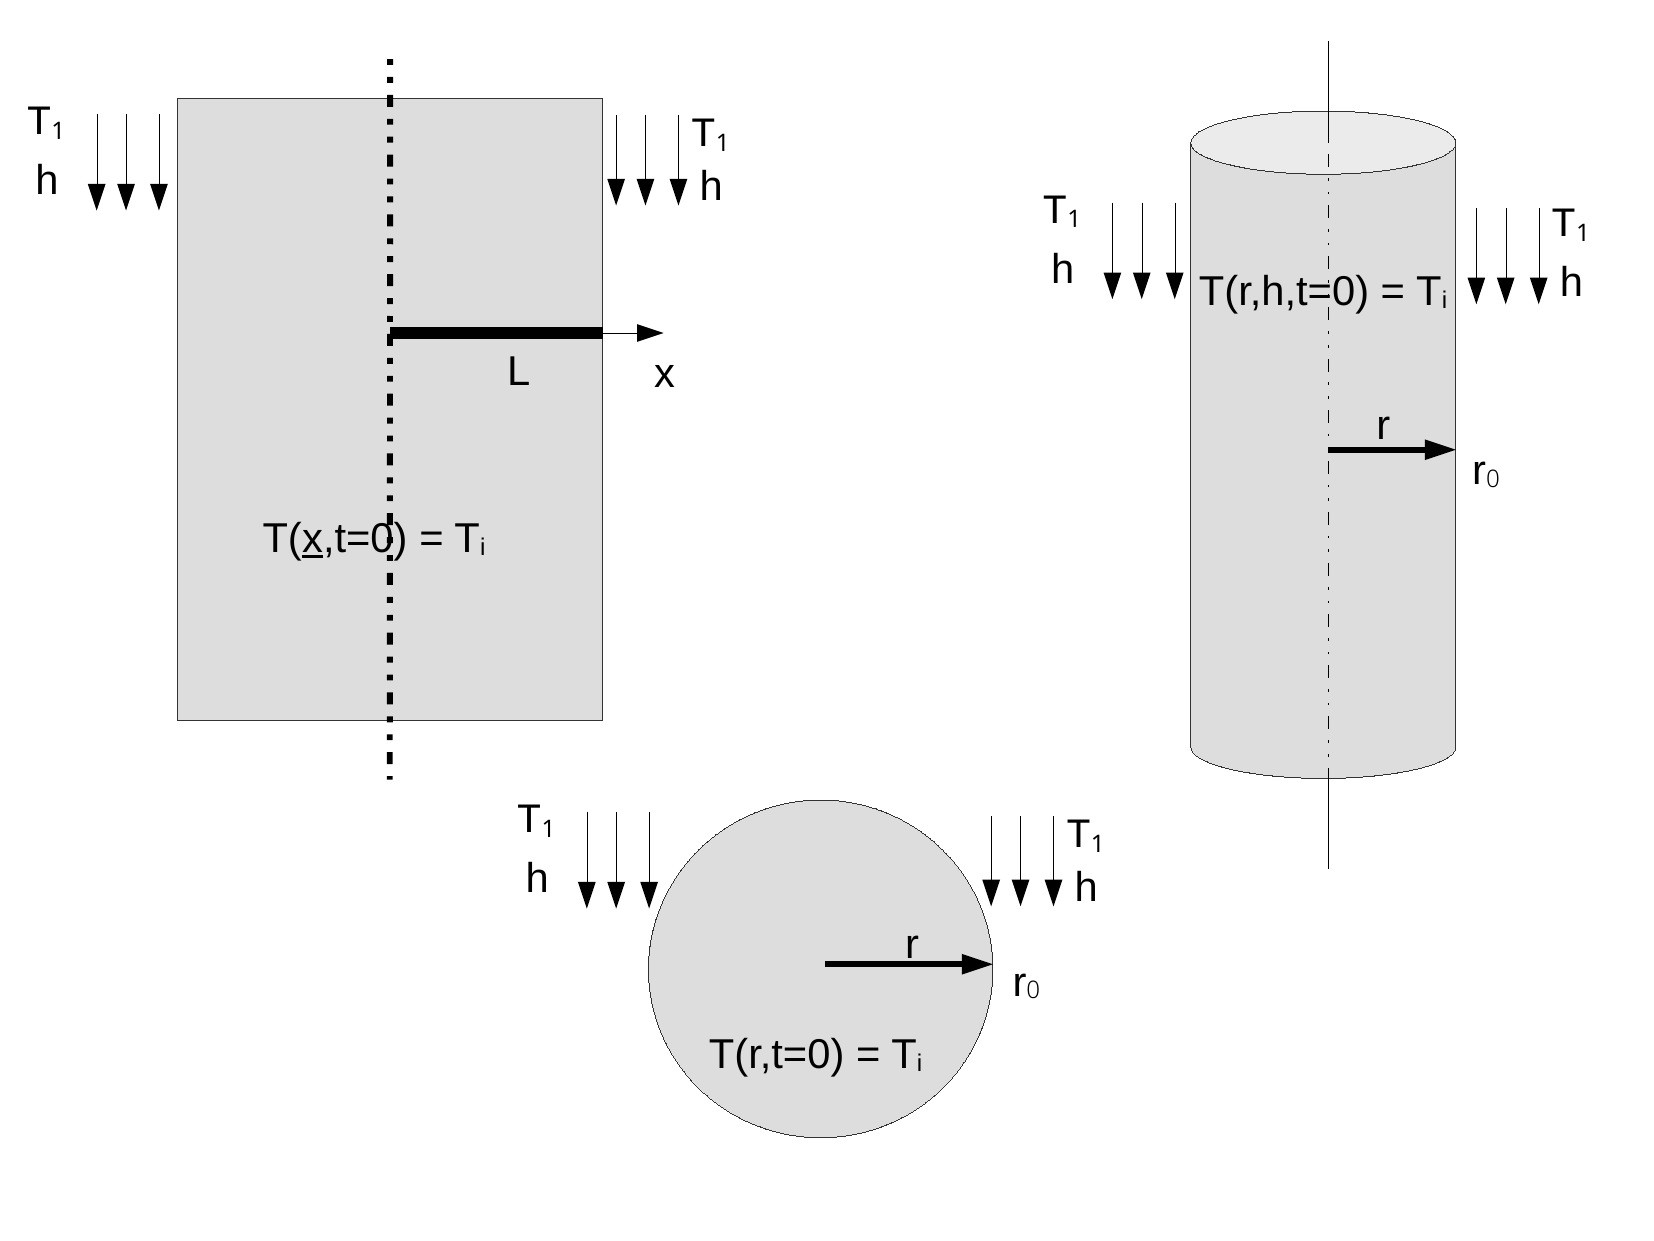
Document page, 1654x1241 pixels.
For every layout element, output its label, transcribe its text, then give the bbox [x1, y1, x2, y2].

text_box [648, 800, 993, 1084]
text_box T1 [1536, 184, 1640, 275]
text_box h [1036, 238, 1099, 301]
text_box h [1059, 856, 1123, 919]
text_box T(x,t=0) = Ti [247, 507, 567, 584]
text_box h [510, 847, 574, 910]
text_box T1 [11, 82, 116, 174]
text_box [177, 98, 603, 721]
text_box h [1545, 251, 1608, 313]
text_box T1 [501, 780, 606, 872]
text_box r0 [1457, 432, 1521, 511]
text_box h [684, 155, 747, 218]
text_box [712, 1100, 930, 1138]
text_box r [890, 913, 937, 976]
text_box [1190, 144, 1456, 260]
text_box T(r,t=0) = Ti [694, 1023, 958, 1100]
text_box T(r,h,t=0) = Ti [1184, 260, 1487, 336]
text_box x [639, 342, 694, 404]
text_box r [1361, 394, 1408, 457]
text_box L [492, 340, 555, 403]
text_box [1190, 336, 1456, 779]
text_box r0 [997, 943, 1061, 1023]
text_box T1 [1027, 171, 1131, 262]
text_box h [20, 149, 83, 212]
text_box T1 [1051, 795, 1155, 886]
text_box T1 [676, 94, 780, 186]
